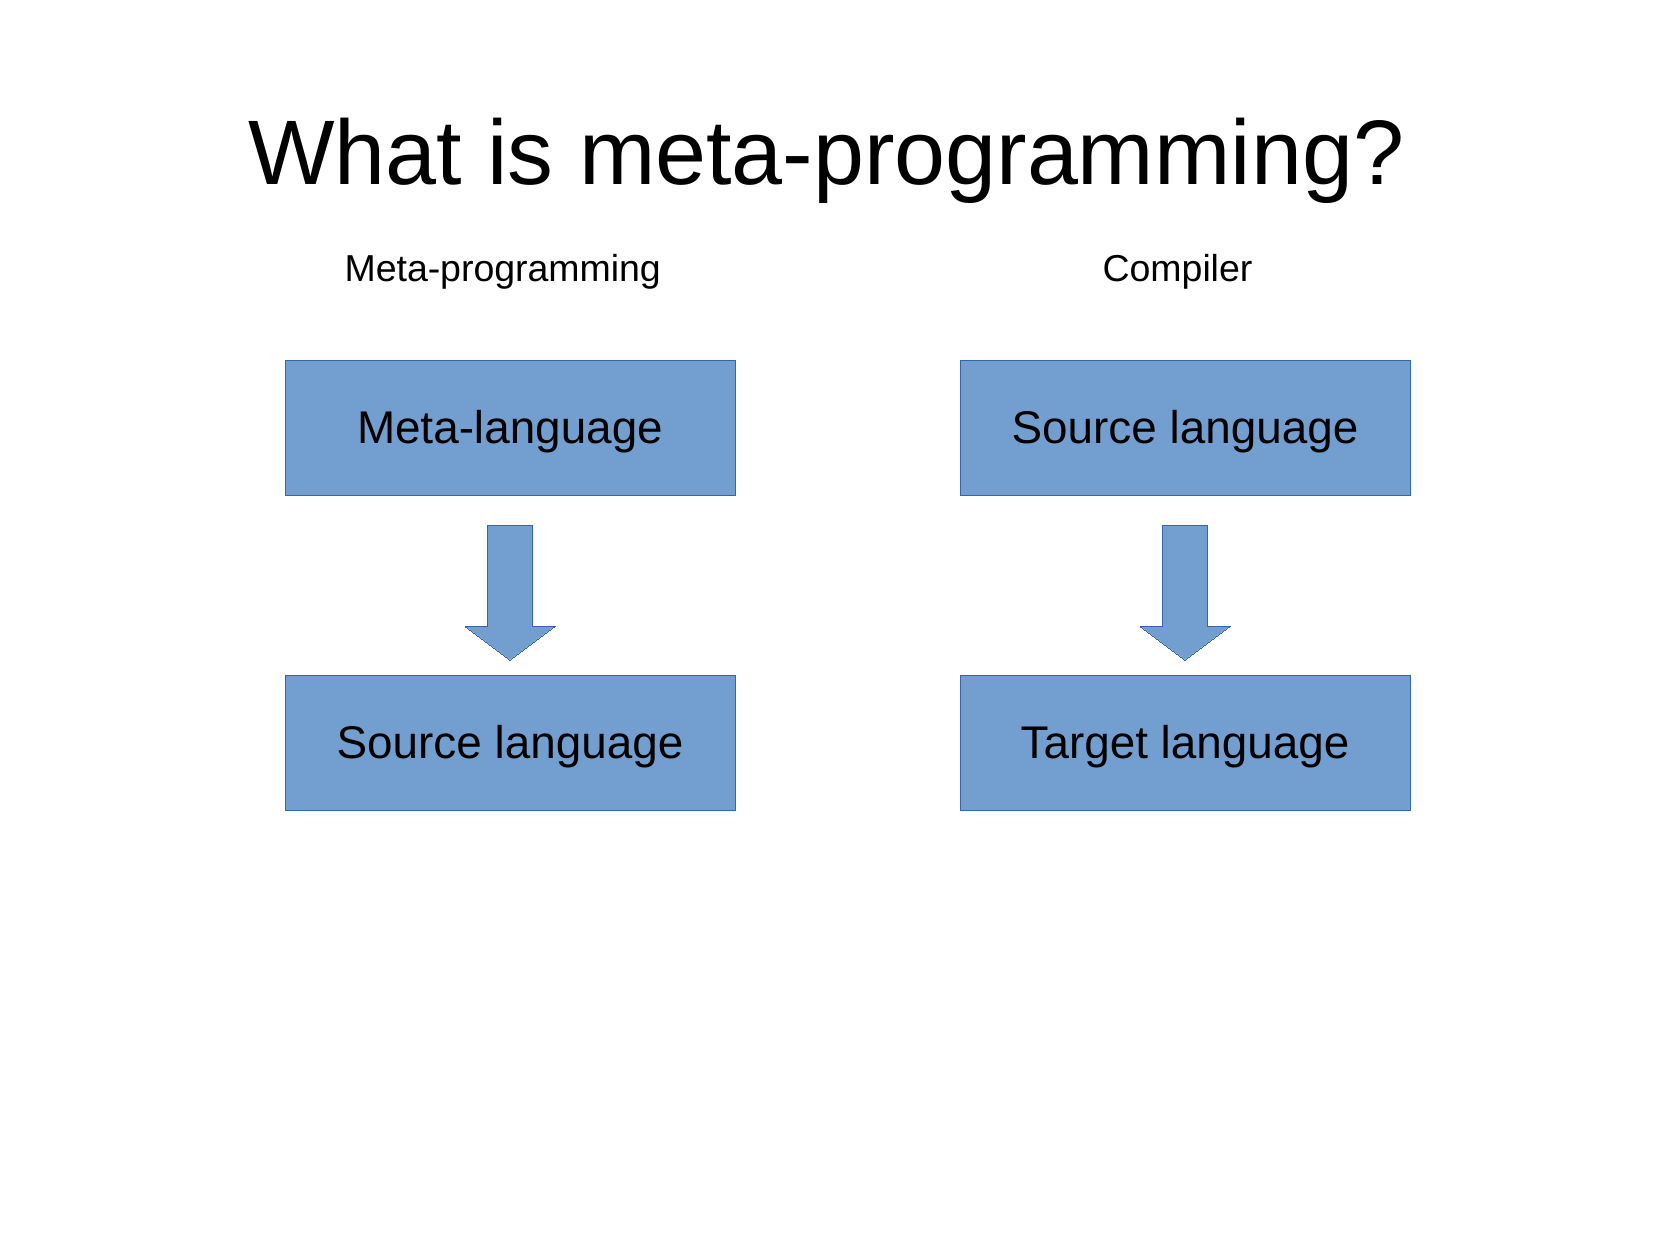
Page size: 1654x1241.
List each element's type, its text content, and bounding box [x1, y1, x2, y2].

title What is meta-programming? [82, 49, 1571, 257]
text_box Compiler [990, 240, 1366, 346]
text_box Source language [960, 360, 1411, 496]
text_box [1140, 525, 1231, 661]
text_box Meta-language [285, 360, 736, 496]
text_box Source language [285, 675, 736, 811]
text_box [465, 525, 556, 661]
text_box Meta-programming [315, 240, 691, 346]
text_box Target language [960, 675, 1411, 811]
